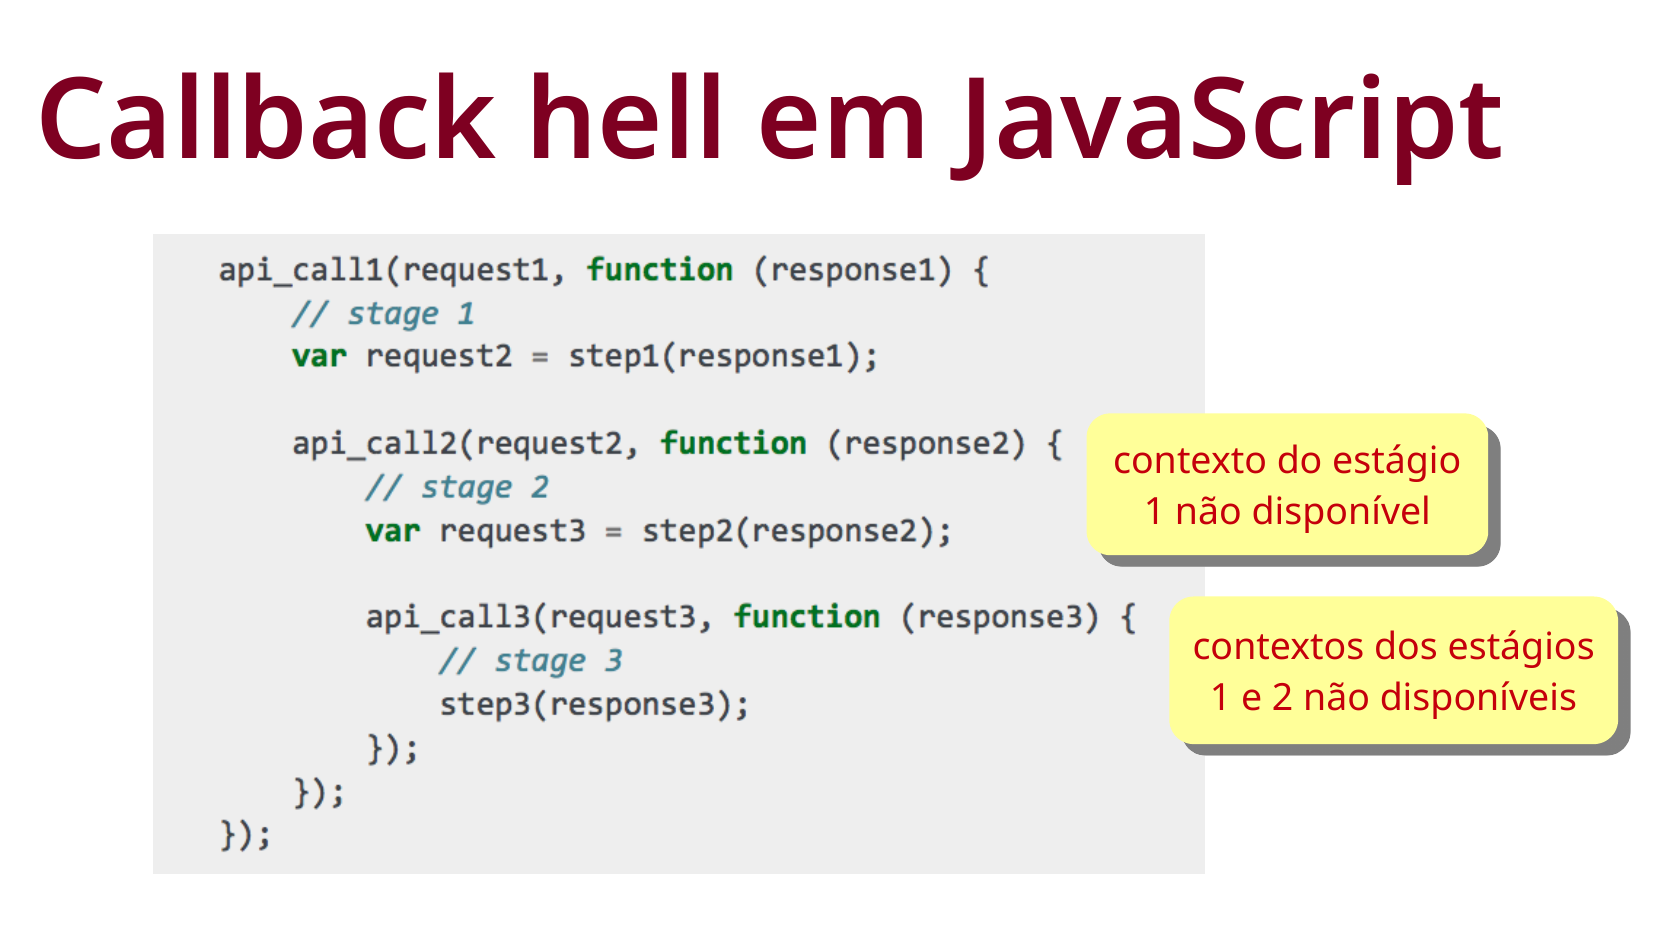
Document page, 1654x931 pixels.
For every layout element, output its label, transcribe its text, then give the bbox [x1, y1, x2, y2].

picture [153, 234, 1205, 875]
title Callback hell em JavaScript [35, 37, 1571, 193]
text_box contextos dos estágios 1 e 2 não disponíveis [1169, 596, 1619, 745]
text_box contexto do estágio 1 não disponível [1086, 413, 1489, 556]
